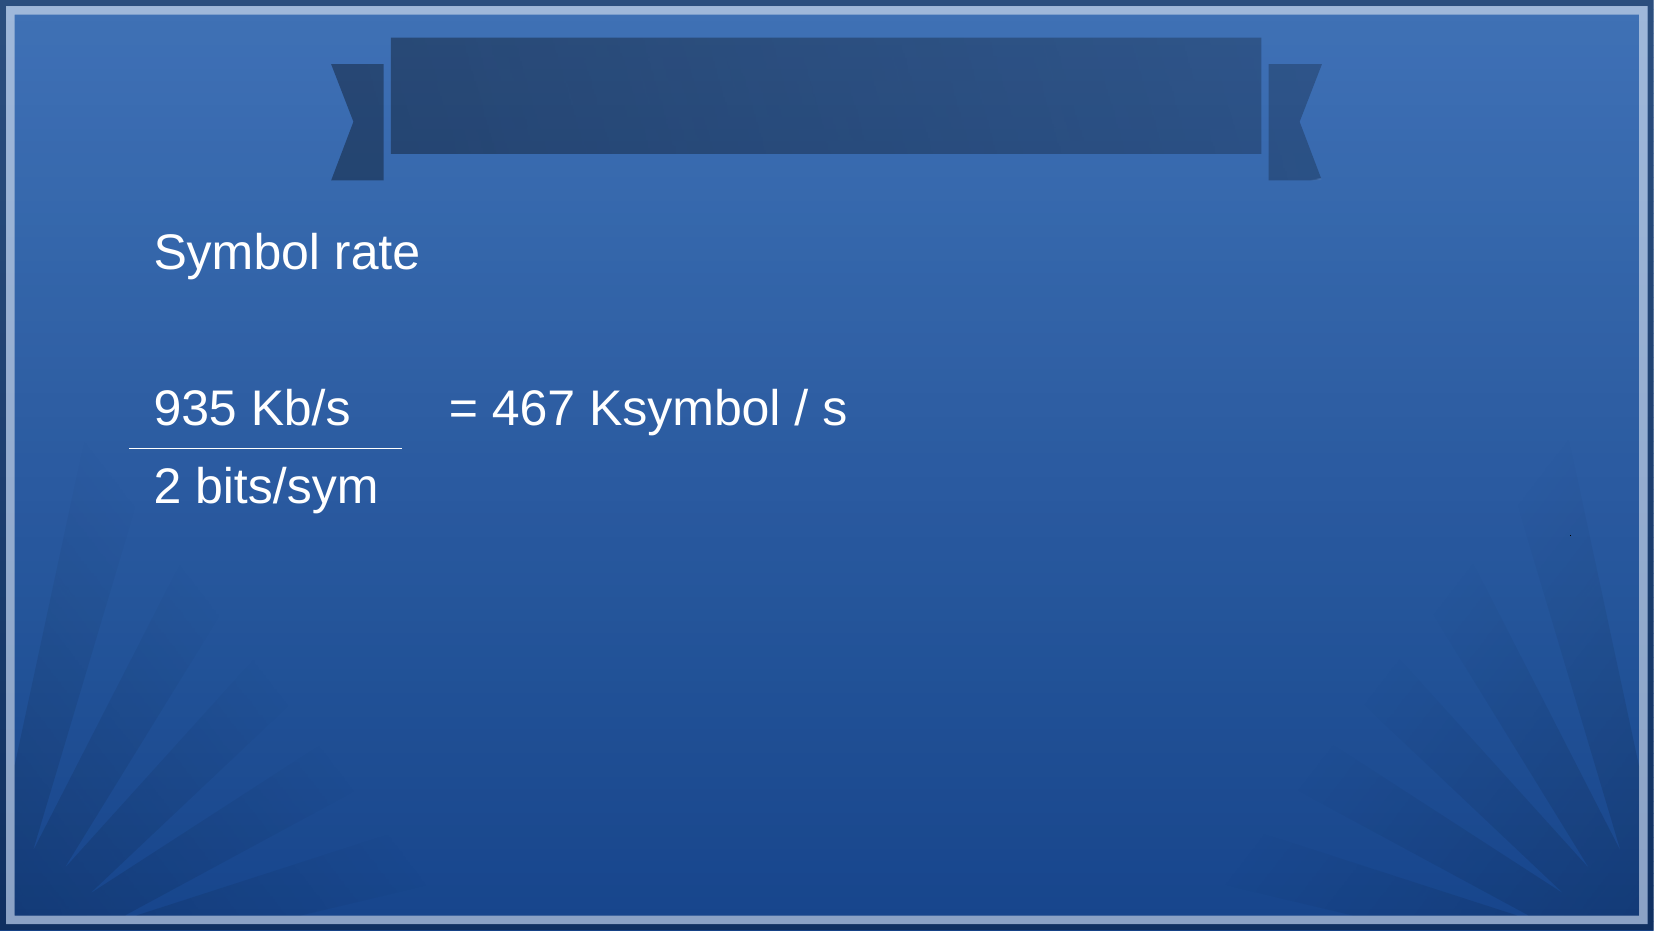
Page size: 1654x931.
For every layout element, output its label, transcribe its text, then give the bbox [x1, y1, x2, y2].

list Symbol rate 935 Kb/s = 467 Ksymbol / s 2 bits/sym [82, 224, 1571, 848]
